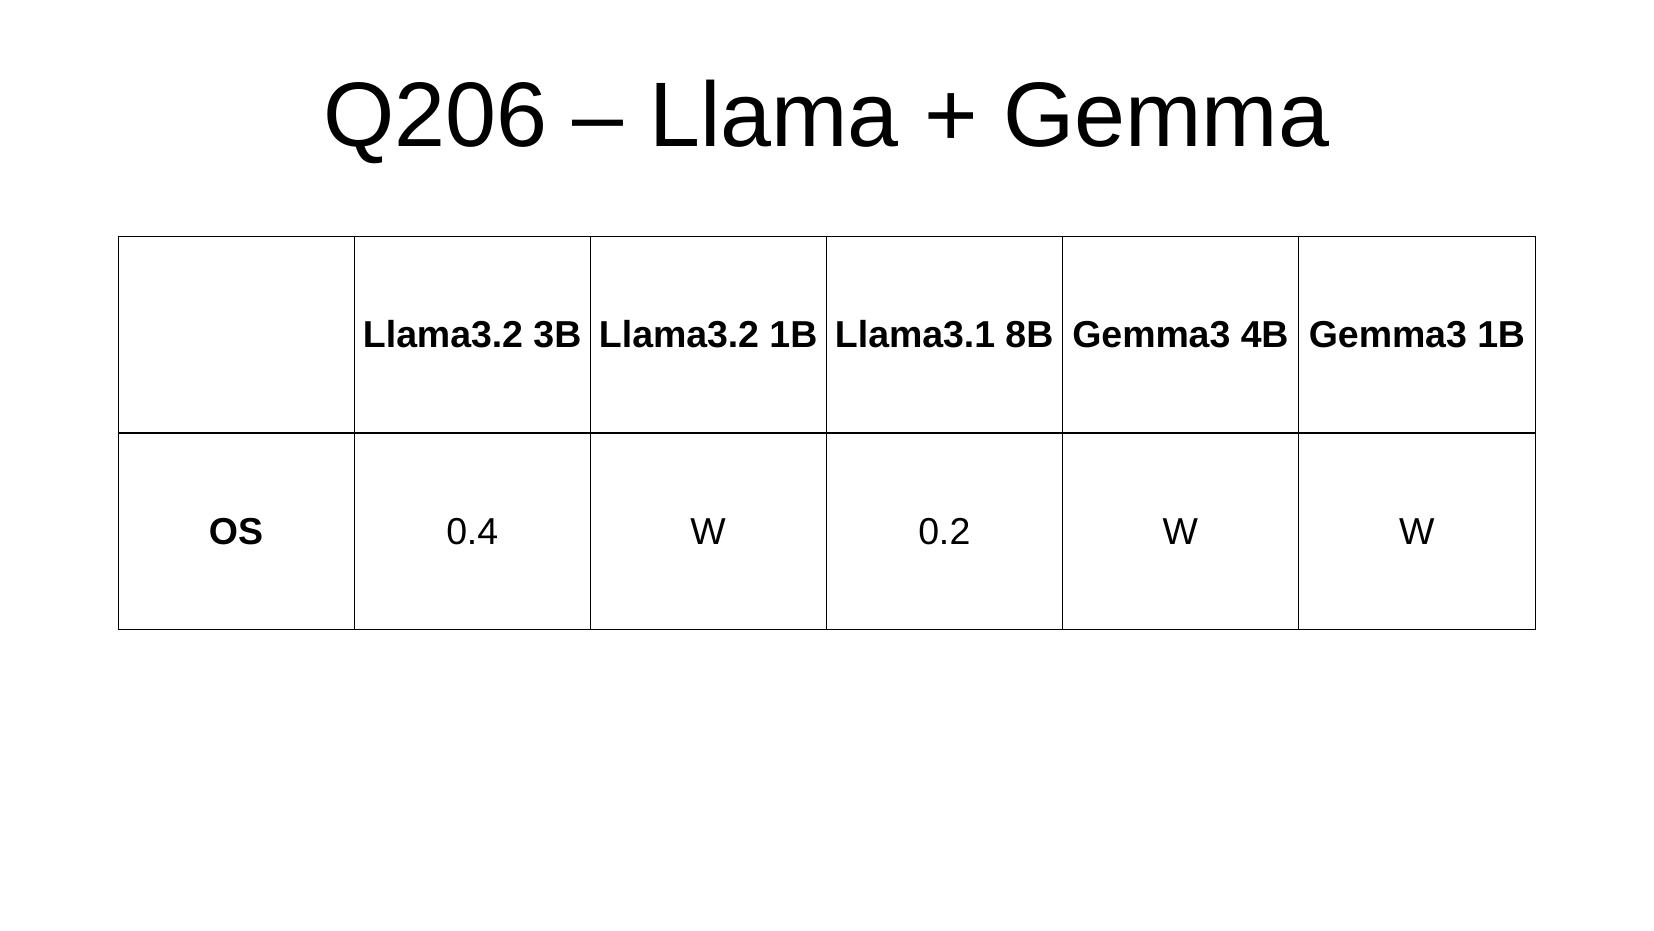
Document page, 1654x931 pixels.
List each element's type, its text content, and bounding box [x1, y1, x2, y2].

table_cell 0.2 [827, 434, 1062, 629]
table_cell OS [119, 434, 354, 629]
table_cell W [1063, 434, 1298, 629]
table_header Llama3.2 3B [355, 237, 590, 432]
table_header Llama3.1 8B [827, 237, 1062, 432]
table_cell W [1299, 434, 1535, 629]
table_cell W [591, 434, 826, 629]
table_header [119, 237, 354, 432]
table_header Gemma3 4B [1063, 237, 1298, 432]
title Q206 – Llama + Gemma [82, 37, 1571, 193]
table_header Llama3.2 1B [591, 237, 826, 432]
table_header Gemma3 1B [1299, 237, 1535, 432]
table_cell 0.4 [355, 434, 590, 629]
